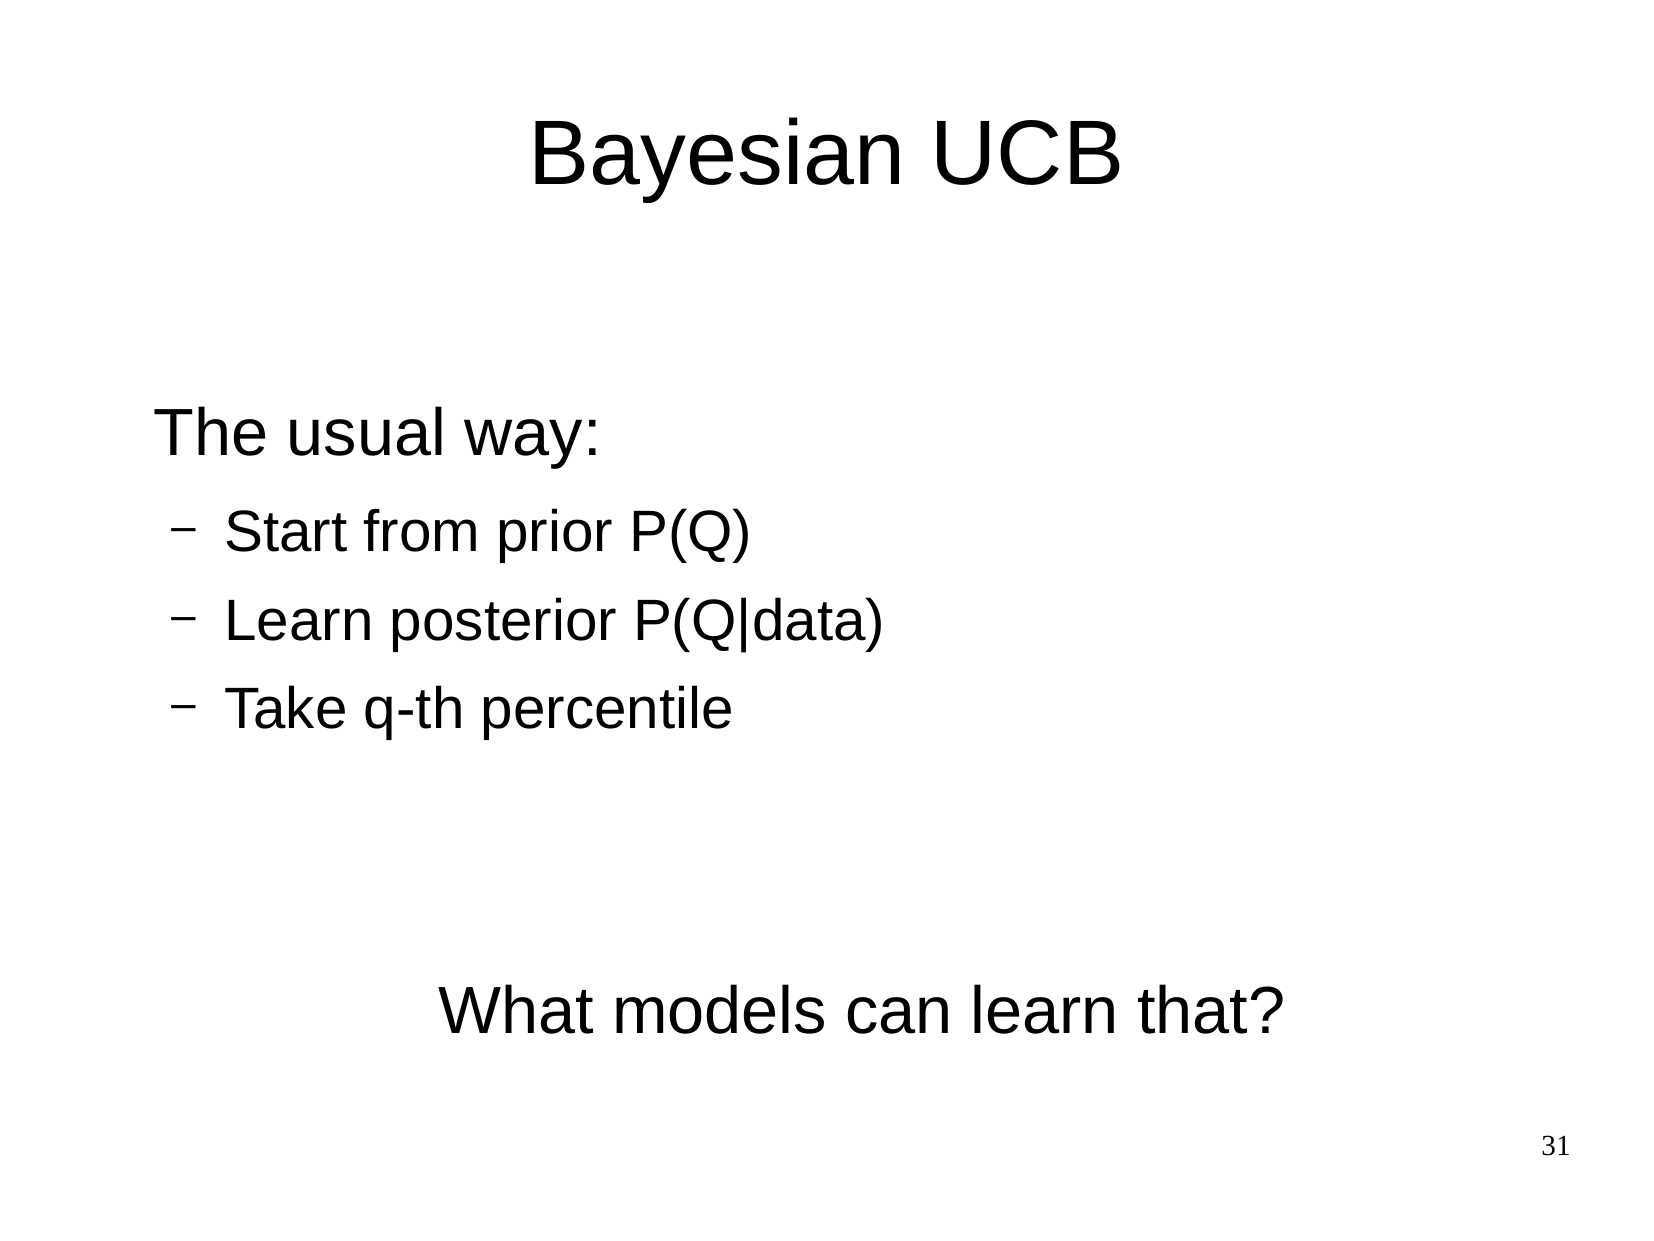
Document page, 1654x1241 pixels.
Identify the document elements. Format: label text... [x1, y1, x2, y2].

title Bayesian UCB [82, 49, 1571, 257]
list The usual way: Start from prior P(Q) Learn posterior P(Q|data) Take q-th percentile What models can learn that? [82, 290, 1571, 1241]
